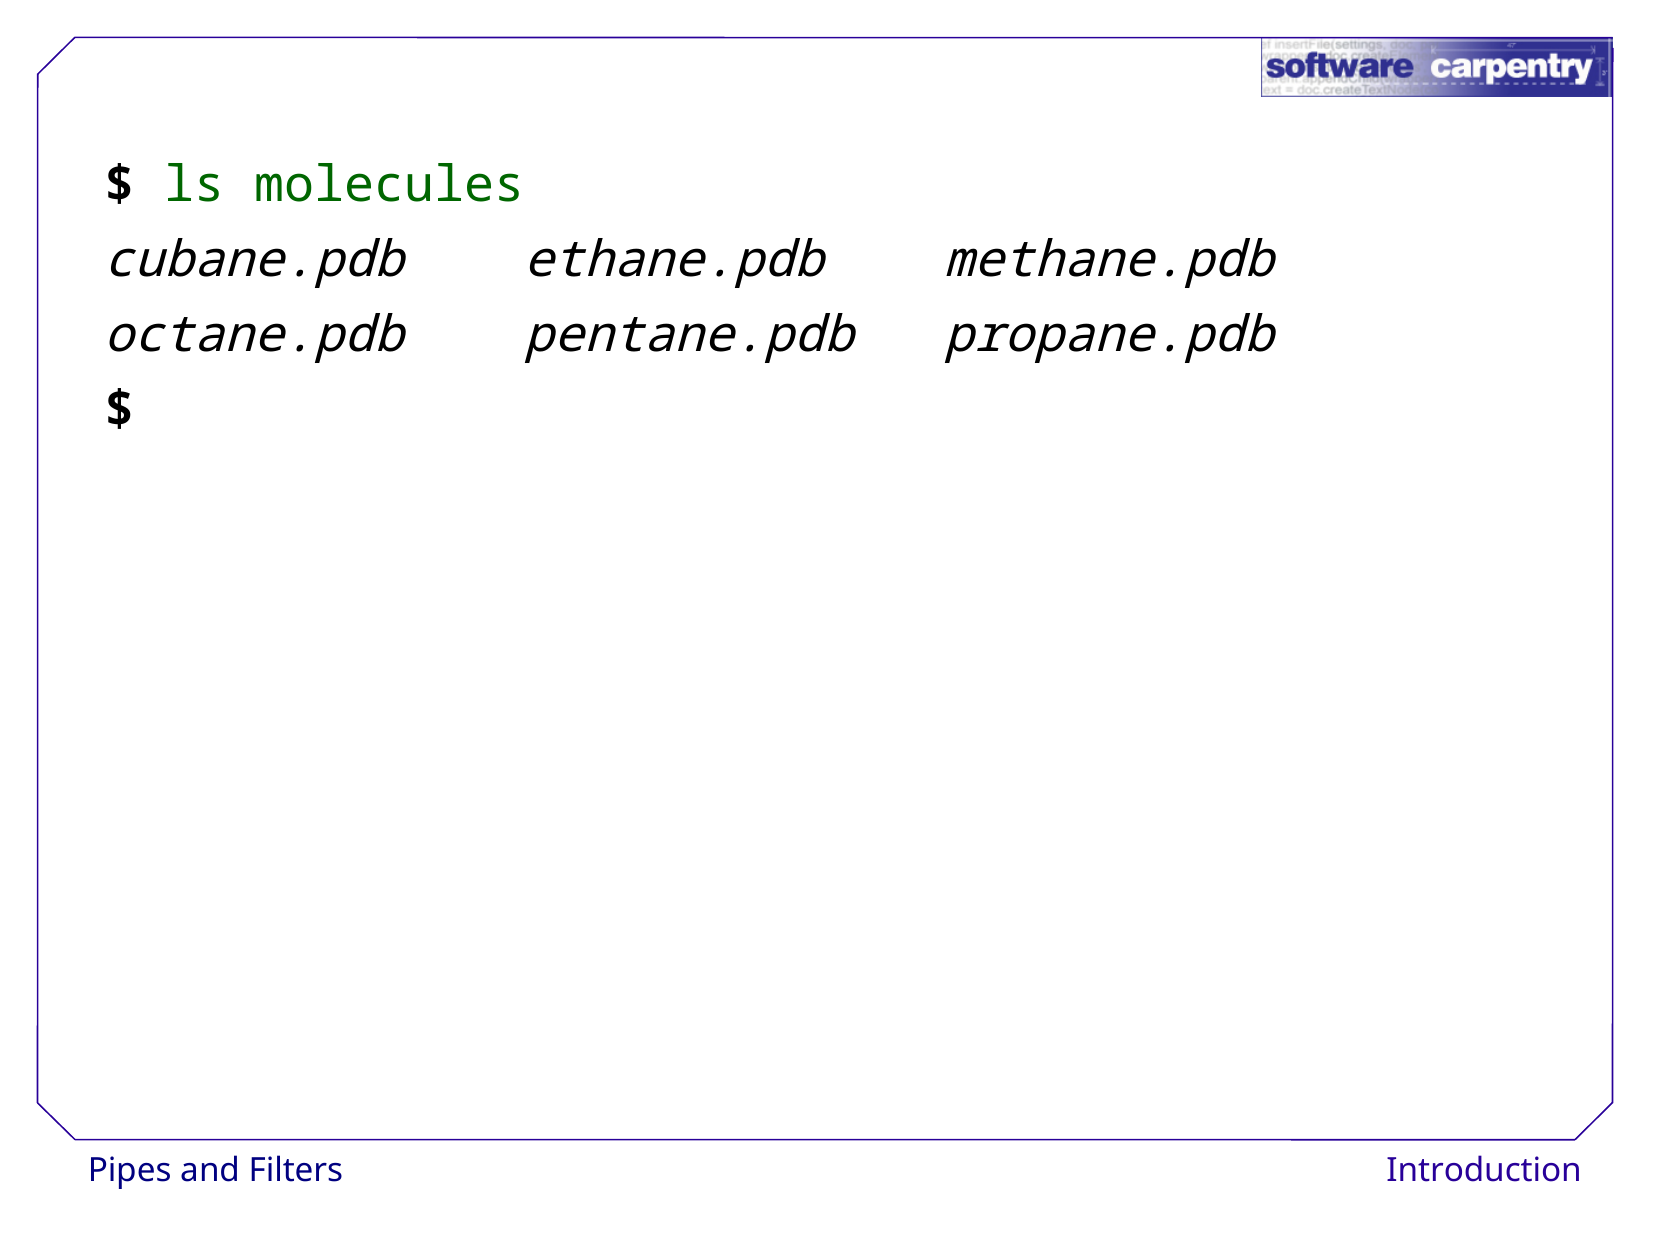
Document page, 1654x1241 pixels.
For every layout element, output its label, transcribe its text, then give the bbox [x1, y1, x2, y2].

text_box $ ls molecules cubane.pdb ethane.pdb methane.pdb octane.pdb pentane.pdb propane.pdb $ [89, 128, 1512, 1131]
picture [1261, 39, 1613, 97]
